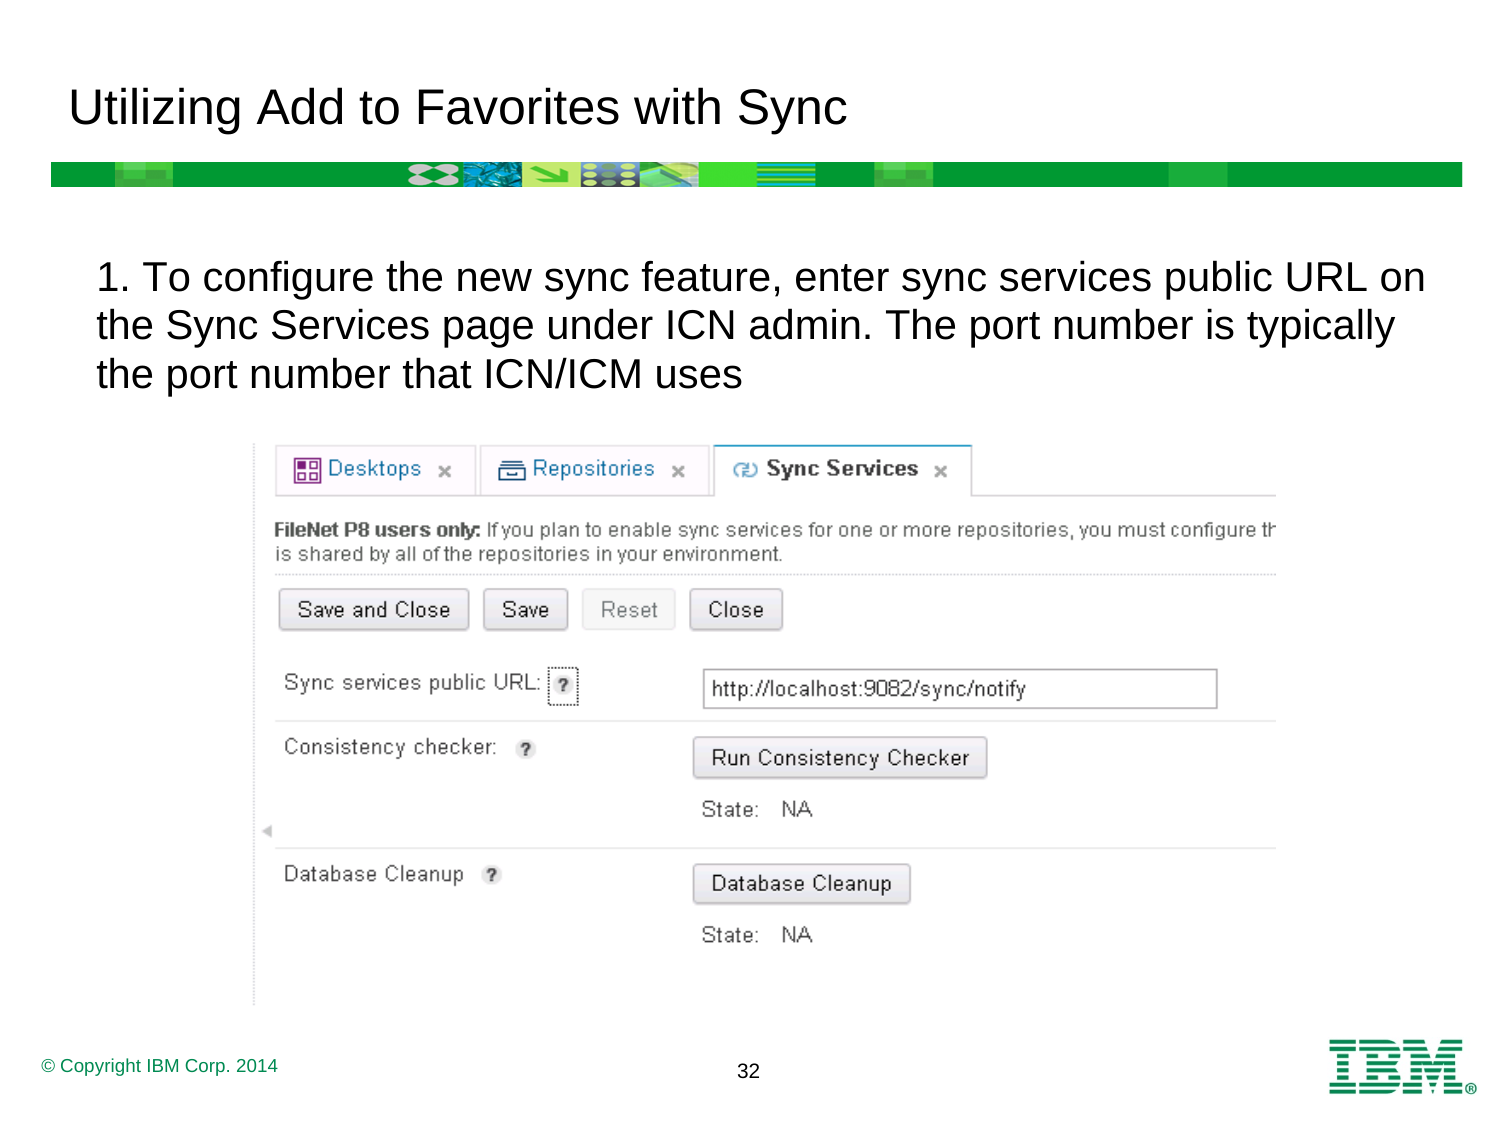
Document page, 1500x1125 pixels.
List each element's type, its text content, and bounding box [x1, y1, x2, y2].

picture [1327, 1037, 1479, 1096]
list 1. To configure the new sync feature, enter sync services public URL on the Sync Services page under ICN admin. The port number is typically the port number that ICN/ICM uses [24, 243, 1463, 1038]
title Utilizing Add to Favorites with Sync [53, 69, 1239, 144]
picture [250, 434, 1276, 1007]
picture [50, 161, 1463, 189]
